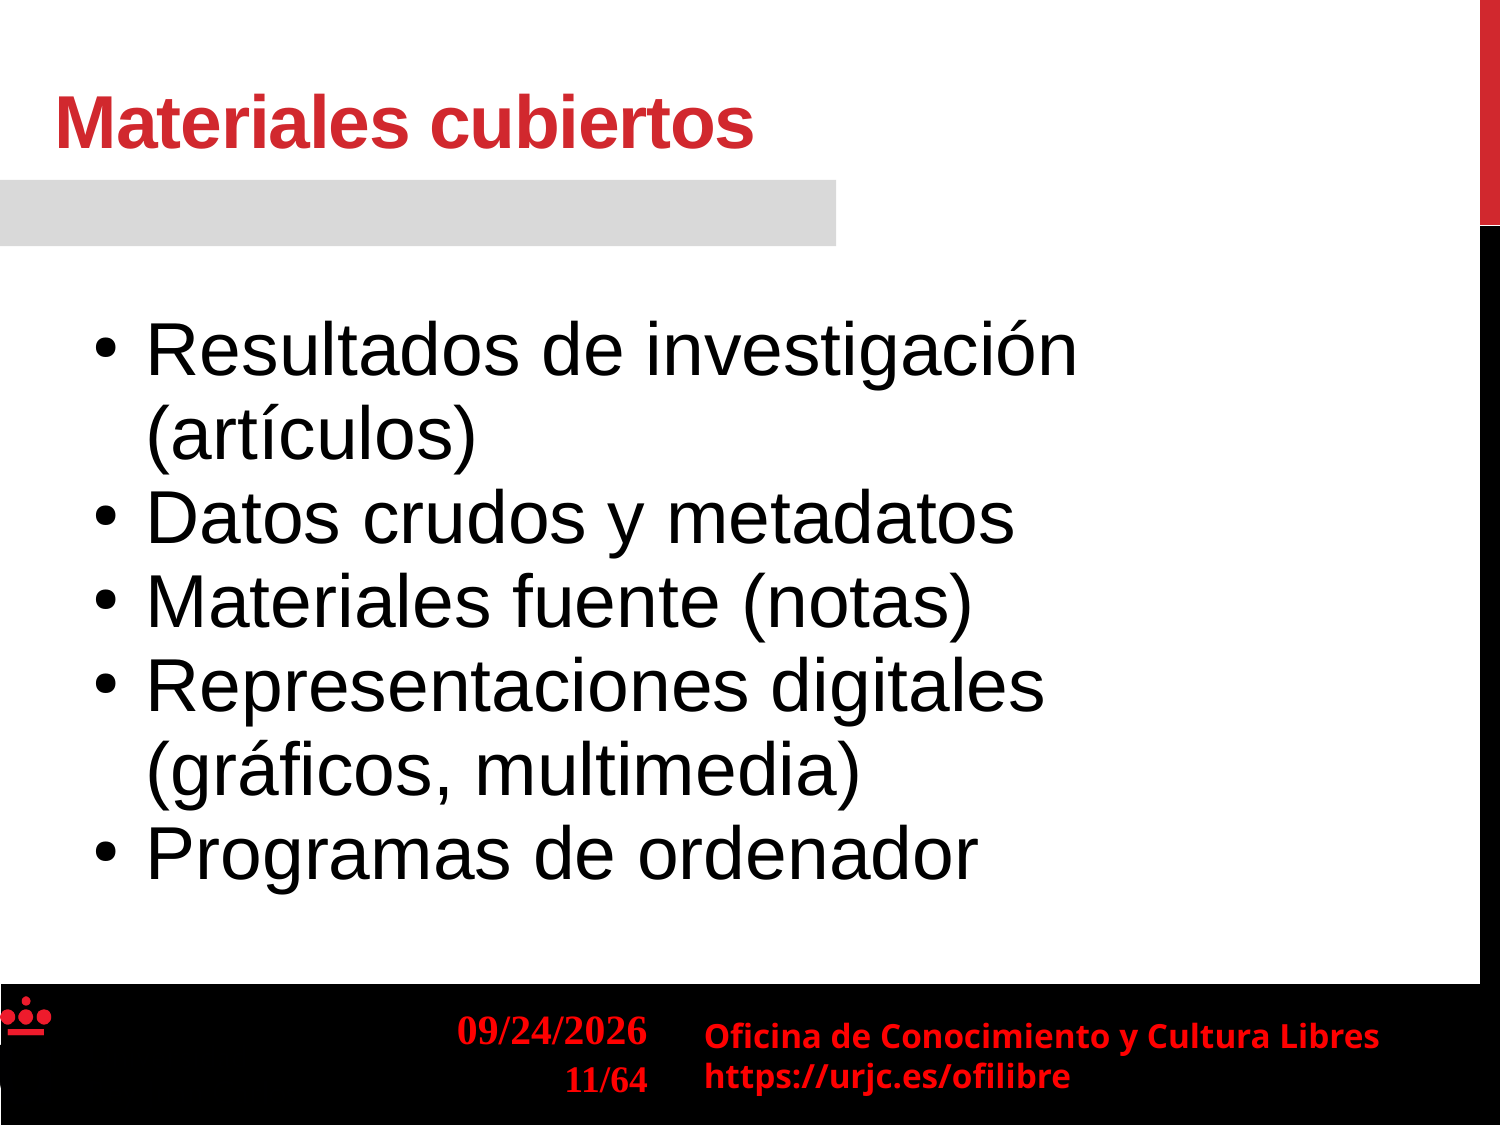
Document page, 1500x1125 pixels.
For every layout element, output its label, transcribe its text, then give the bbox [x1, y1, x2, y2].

text_box Resultados de investigación (artículos) Datos crudos y metadatos Materiales fuente (notas) Representaciones digitales (gráficos, multimedia) Programas de ordenador [60, 299, 1254, 903]
title [75, 15, 1425, 172]
text_box Materiales cubiertos [39, 24, 1366, 172]
